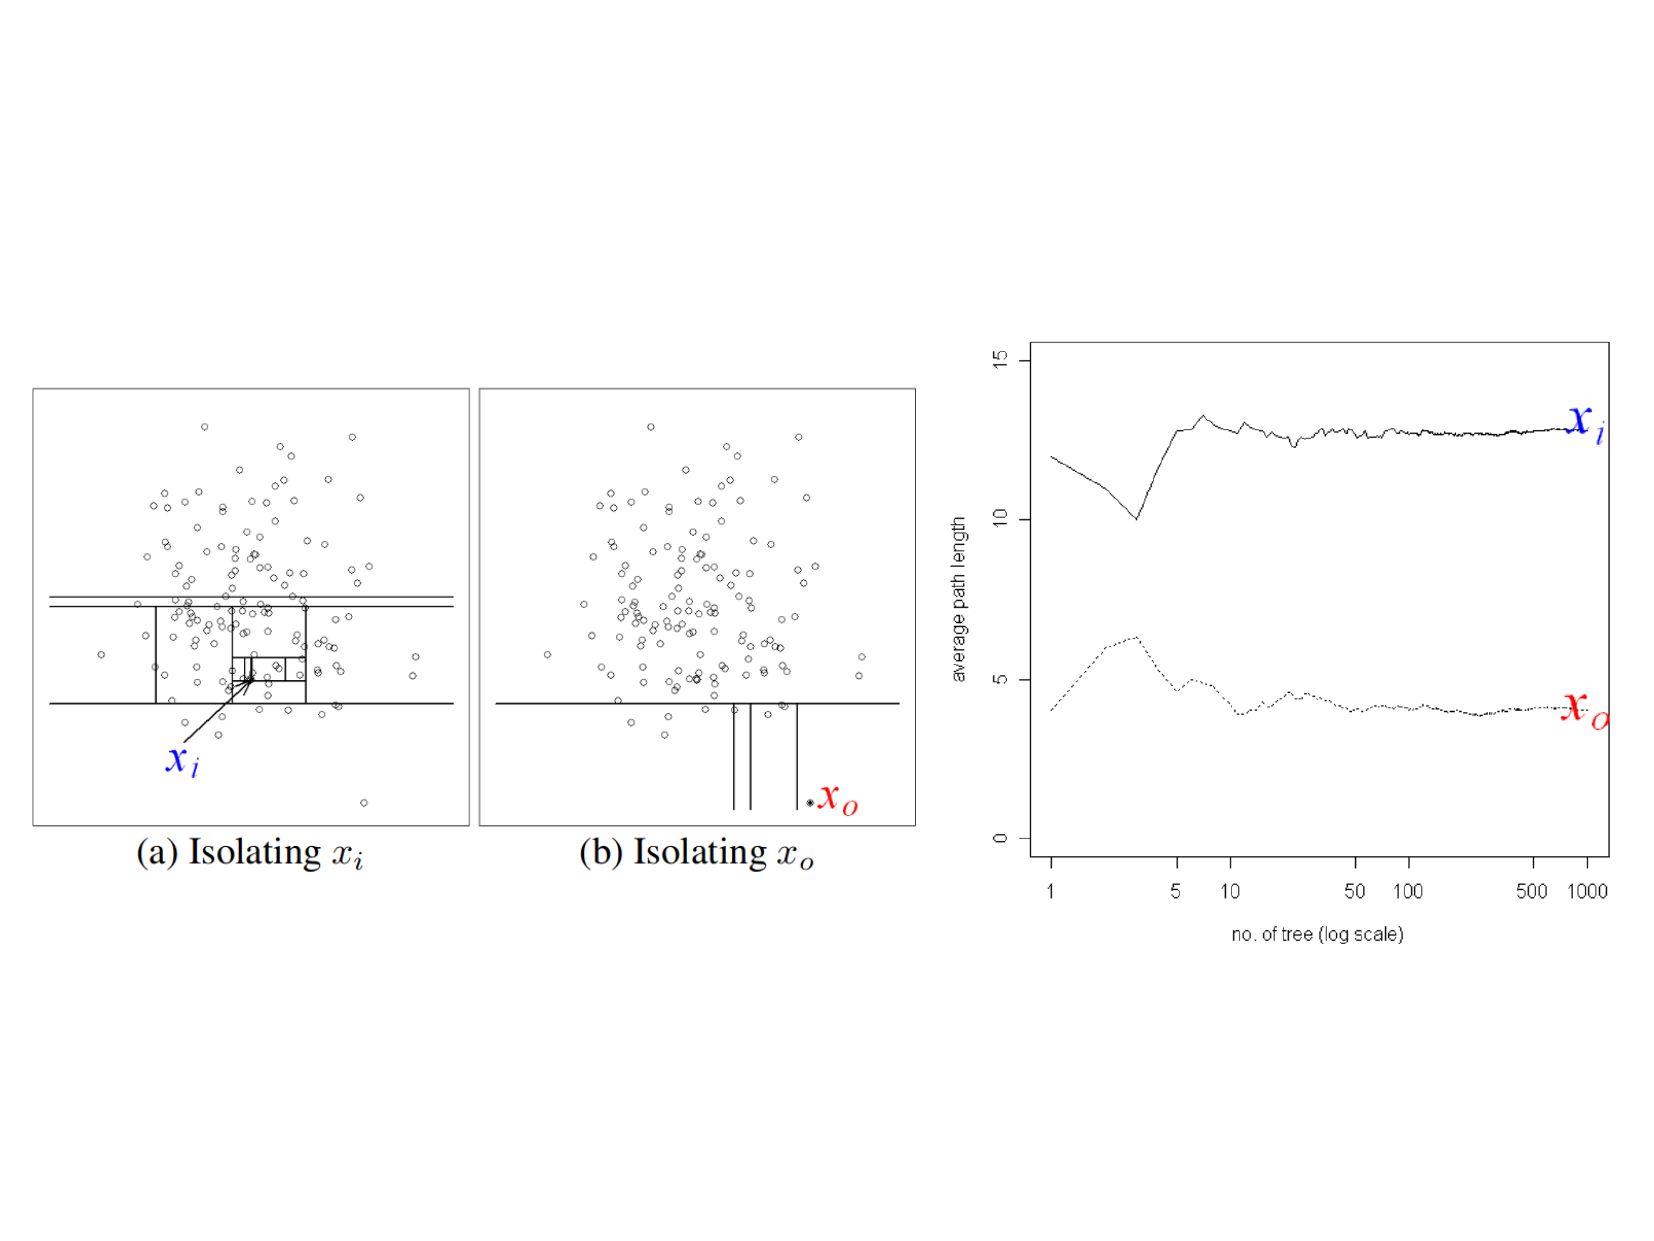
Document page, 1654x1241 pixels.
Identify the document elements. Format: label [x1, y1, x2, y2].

picture [15, 299, 1630, 961]
